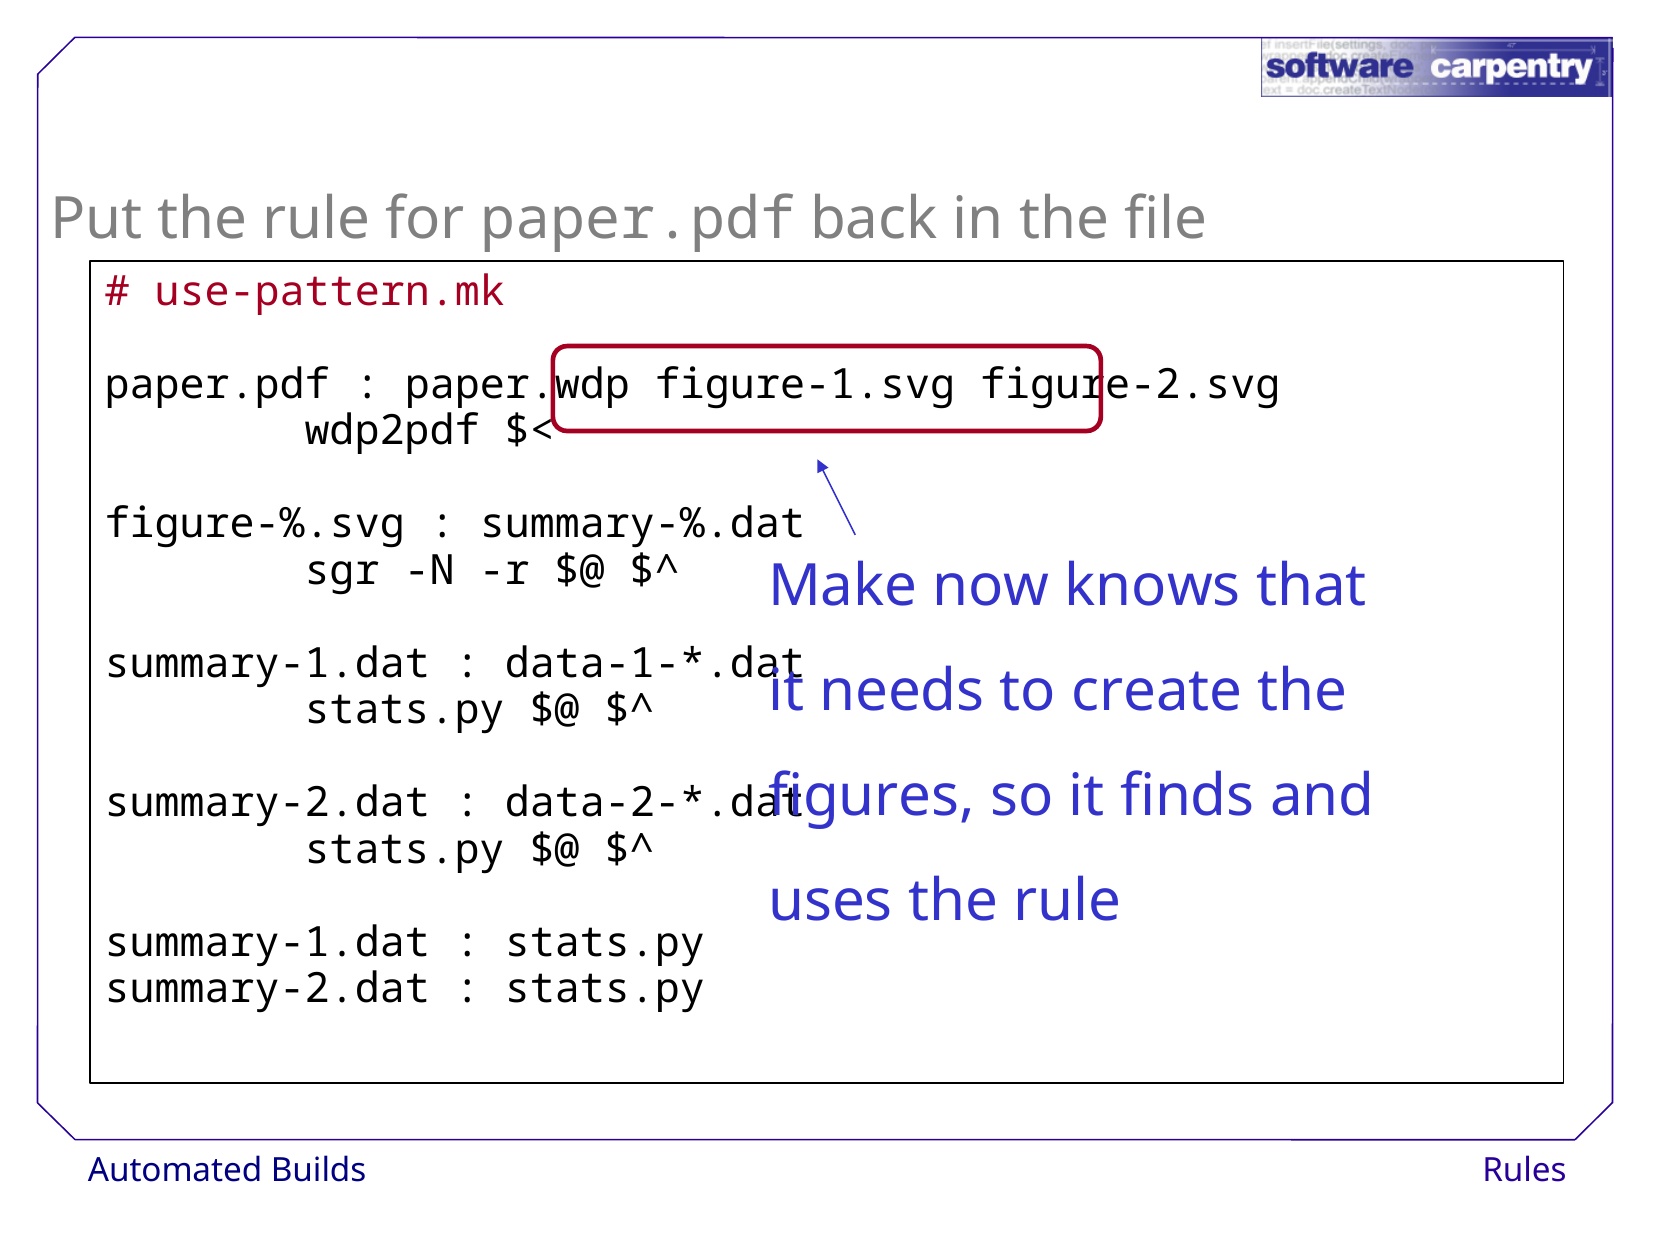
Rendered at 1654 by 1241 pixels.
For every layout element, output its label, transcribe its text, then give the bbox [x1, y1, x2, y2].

text_box # use-pattern.mk paper.pdf : paper.wdp figure-1.svg figure-2.svg wdp2pdf $< figure-%.svg : summary-%.dat sgr -N -r $@ $^ summary-1.dat : data-1-*.dat stats.py $@ $^ summary-2.dat : data-2-*.dat stats.py $@ $^ summary-1.dat : stats.py summary-2.dat : stats.py [89, 260, 1564, 1084]
text_box Make now knows that it needs to create the figures, so it finds and uses the rule [753, 504, 1540, 940]
text_box Put the rule for paper.pdf back in the file [35, 138, 1372, 259]
picture [1261, 39, 1613, 97]
